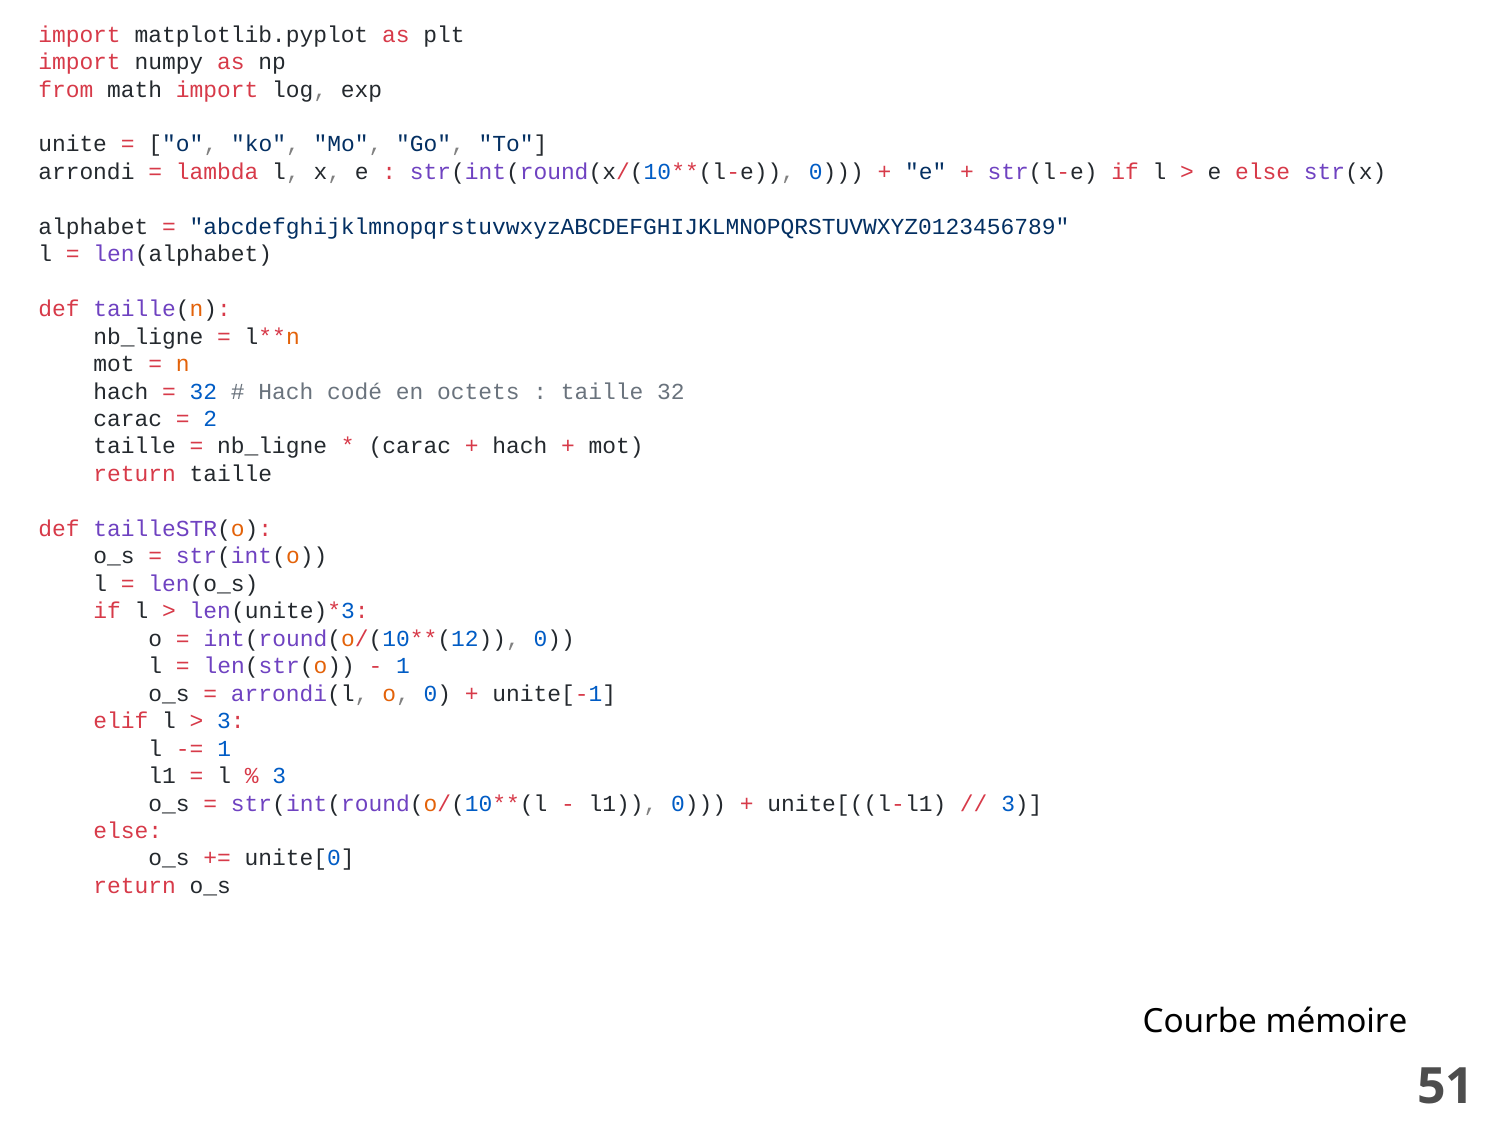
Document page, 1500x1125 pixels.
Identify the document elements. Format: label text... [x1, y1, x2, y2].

text_box <numéro> [1447, 1054, 1500, 1109]
text_box Courbe mémoire [1127, 992, 1447, 1125]
text_box import matplotlib.pyplot as plt import numpy as np from math import log, exp unite = ["o", "ko", "Mo", "Go", "To"] arrondi = lambda l, x, e : str(int(round(x/(10**(l-e)), 0))) + "e" + str(l-e) if l > e else str(x) alphabet = "abcdefghijklmnopqrstuvwxyzABCDEFGHIJKLMNOPQRSTUVWXYZ0123456789" l = len(alphabet) def taille(n): nb_ligne = l**n mot = n hach = 32 # Hach codé en octets : taille 32 carac = 2 taille = nb_ligne * (carac + hach + mot) return taille def tailleSTR(o): o_s = str(int(o)) l = len(o_s) if l > len(unite)*3: o = int(round(o/(10**(12)), 0)) l = len(str(o)) - 1 o_s = arrondi(l, o, 0) + unite[-1] elif l > 3: l -= 1 l1 = l % 3 o_s = str(int(round(o/(10**(l - l1)), 0))) + unite[((l-l1) // 3)] else: o_s += unite[0] return o_s [23, 11, 1477, 1111]
